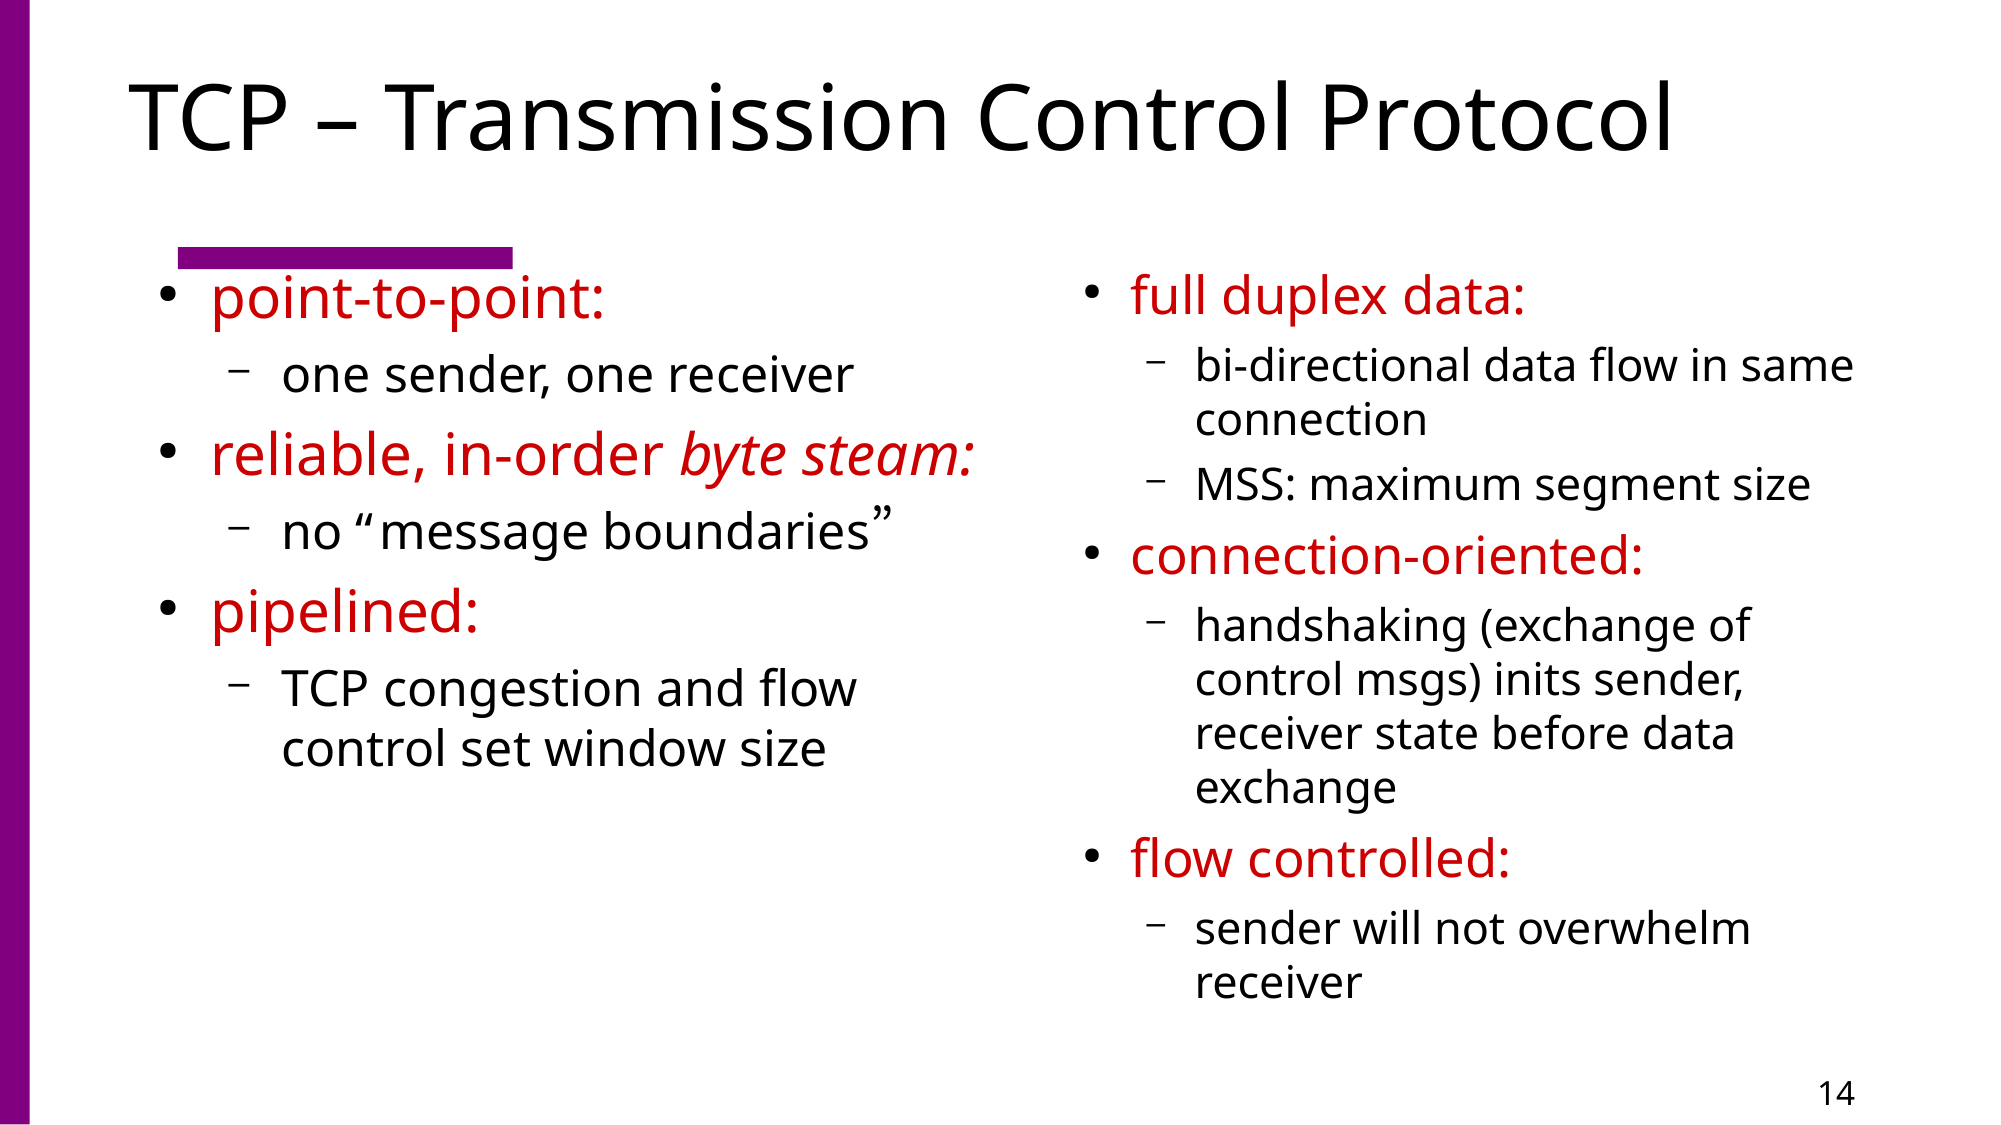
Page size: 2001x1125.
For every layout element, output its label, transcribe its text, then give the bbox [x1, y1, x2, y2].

title TCP – Transmission Control Protocol [77, 41, 1881, 187]
list point-to-point: one sender, one receiver reliable, in-order byte steam: no “message boundaries” pipelined: TCP congestion and flow control set window size [124, 253, 996, 1016]
list full duplex data: bi-directional data flow in same connection MSS: maximum segment size connection-oriented: handshaking (exchange of control msgs) inits sender, receiver state before data exchange flow controlled: sender will not overwhelm receiver [1052, 254, 1905, 1018]
